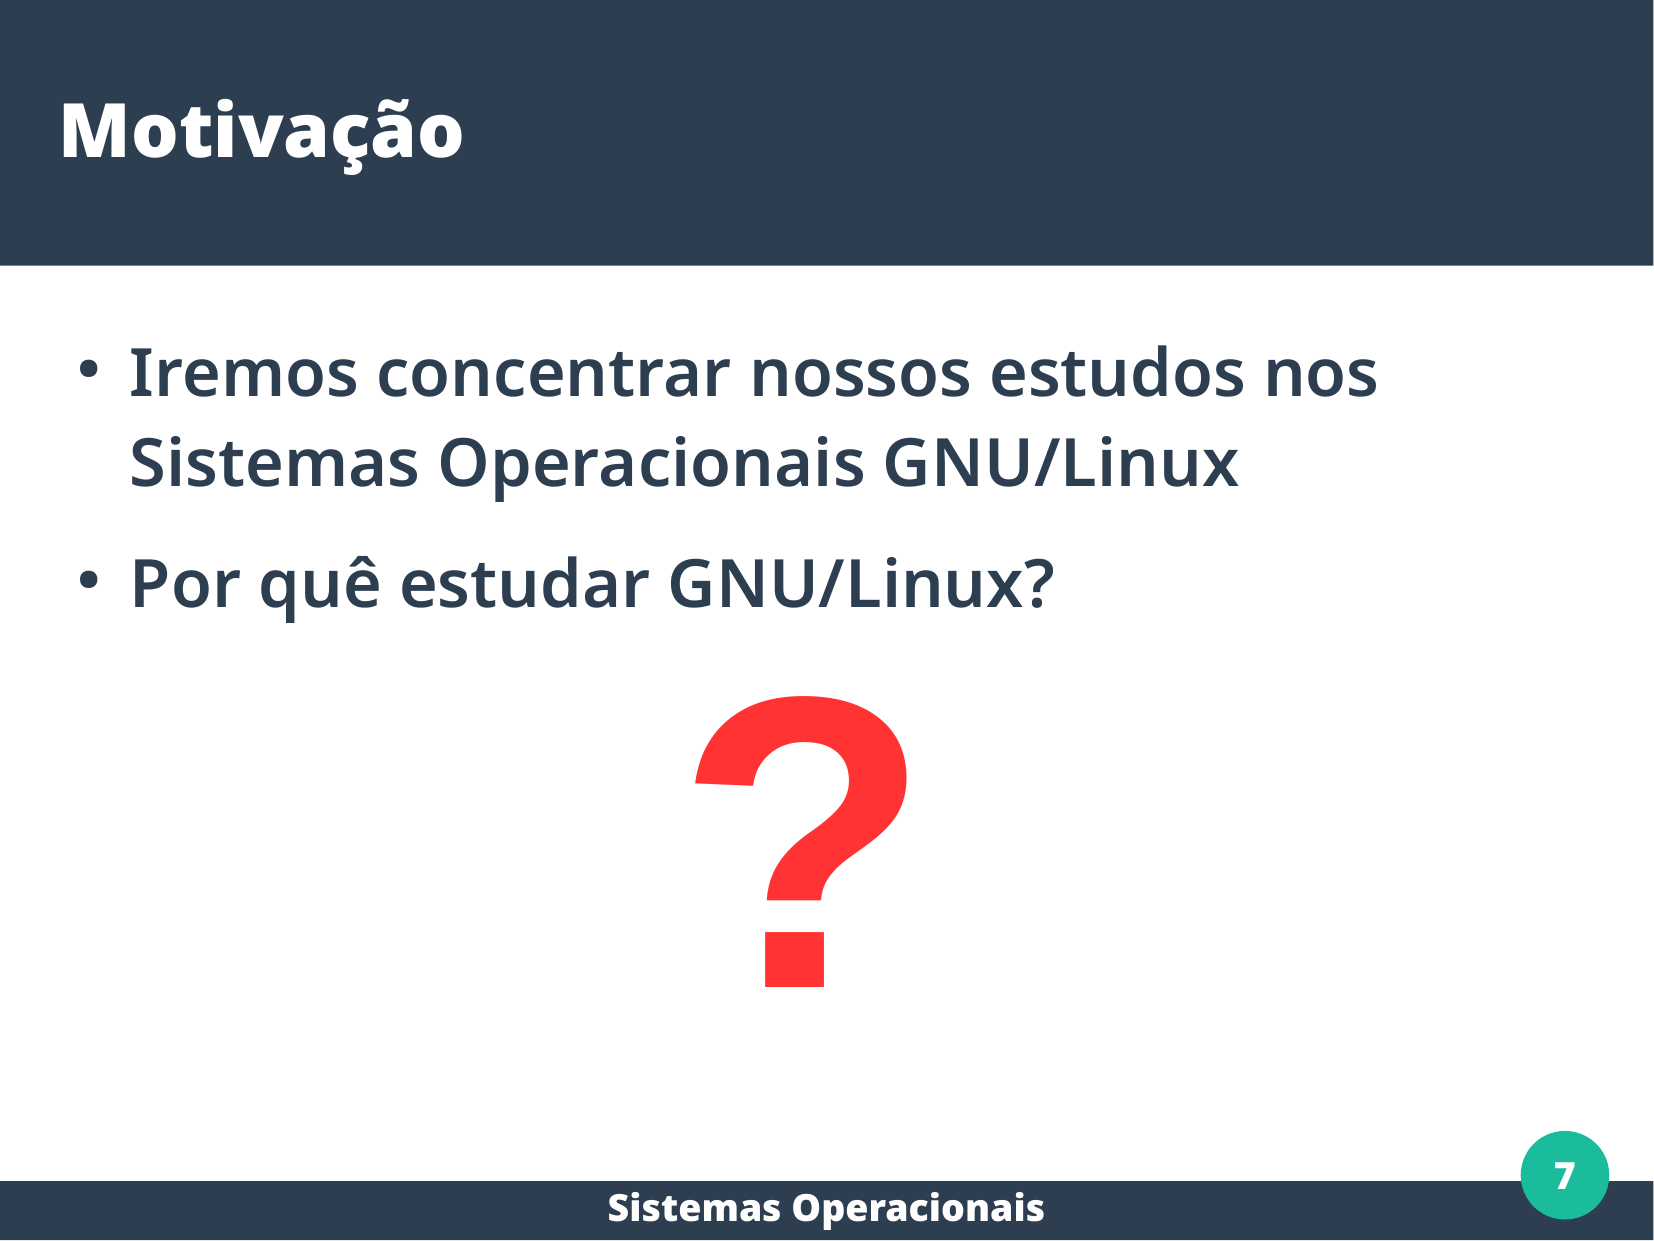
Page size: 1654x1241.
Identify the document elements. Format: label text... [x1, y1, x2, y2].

list Iremos concentrar nossos estudos nos Sistemas Operacionais GNU/Linux Por quê estudar GNU/Linux? [59, 324, 1595, 1152]
title Motivação [59, 0, 1595, 298]
text_box ? [661, 602, 1300, 1083]
